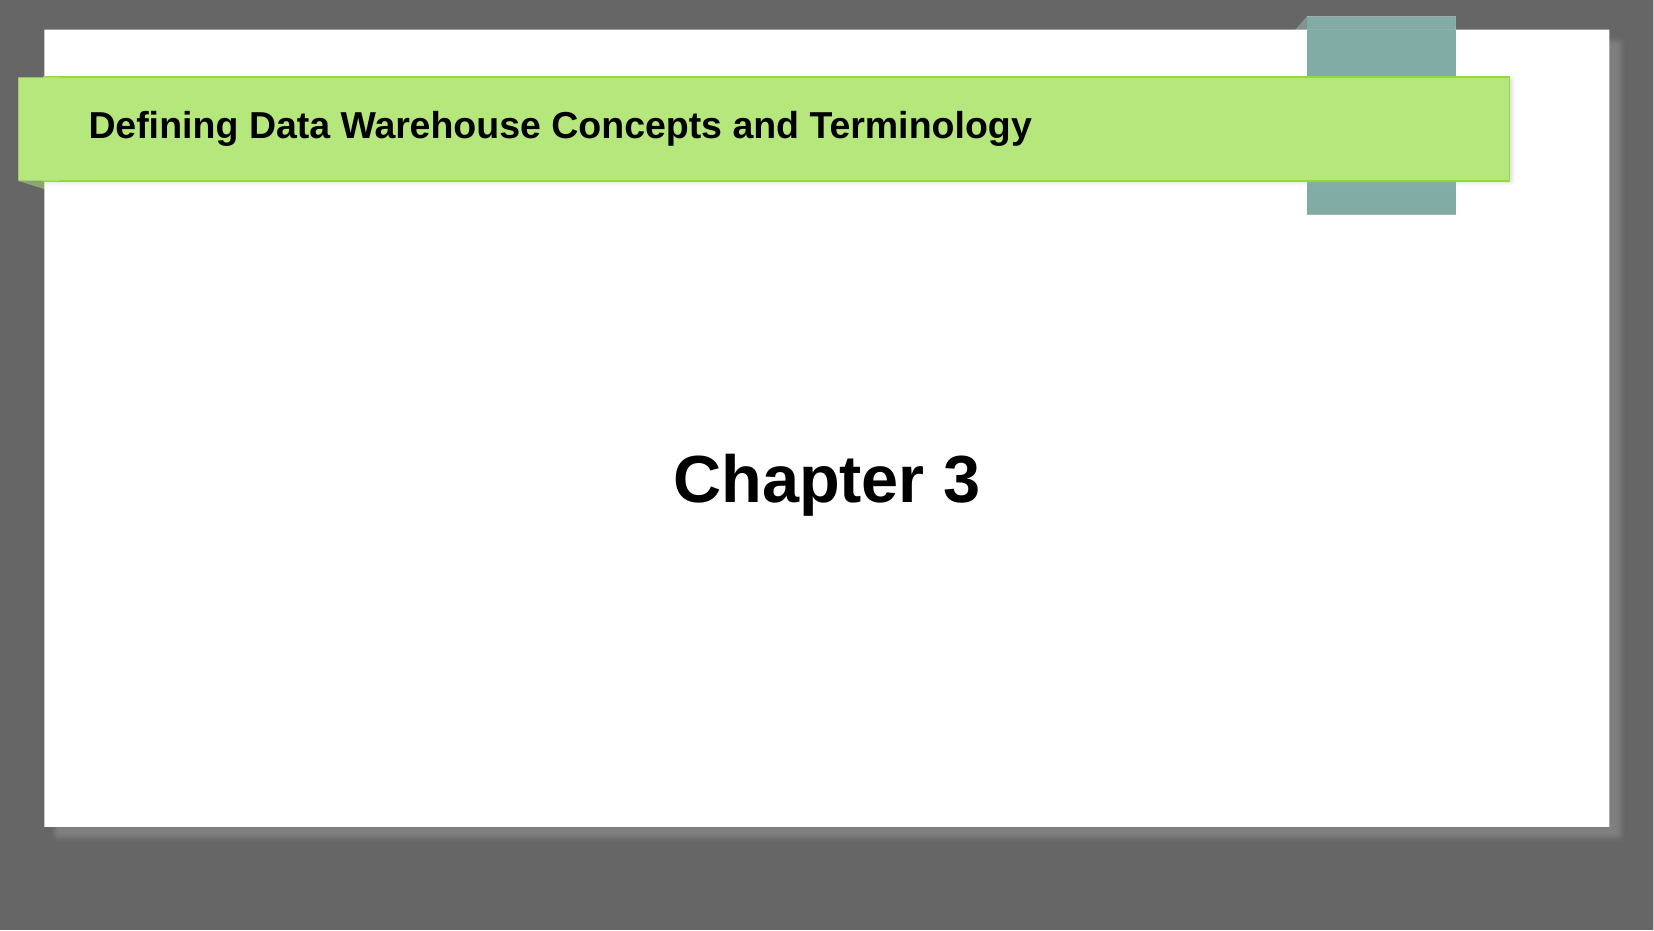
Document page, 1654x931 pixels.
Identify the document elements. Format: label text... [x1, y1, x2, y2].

title Defining Data Warehouse Concepts and Terminology [88, 73, 1506, 178]
subtitle Chapter 3 [88, 221, 1565, 813]
